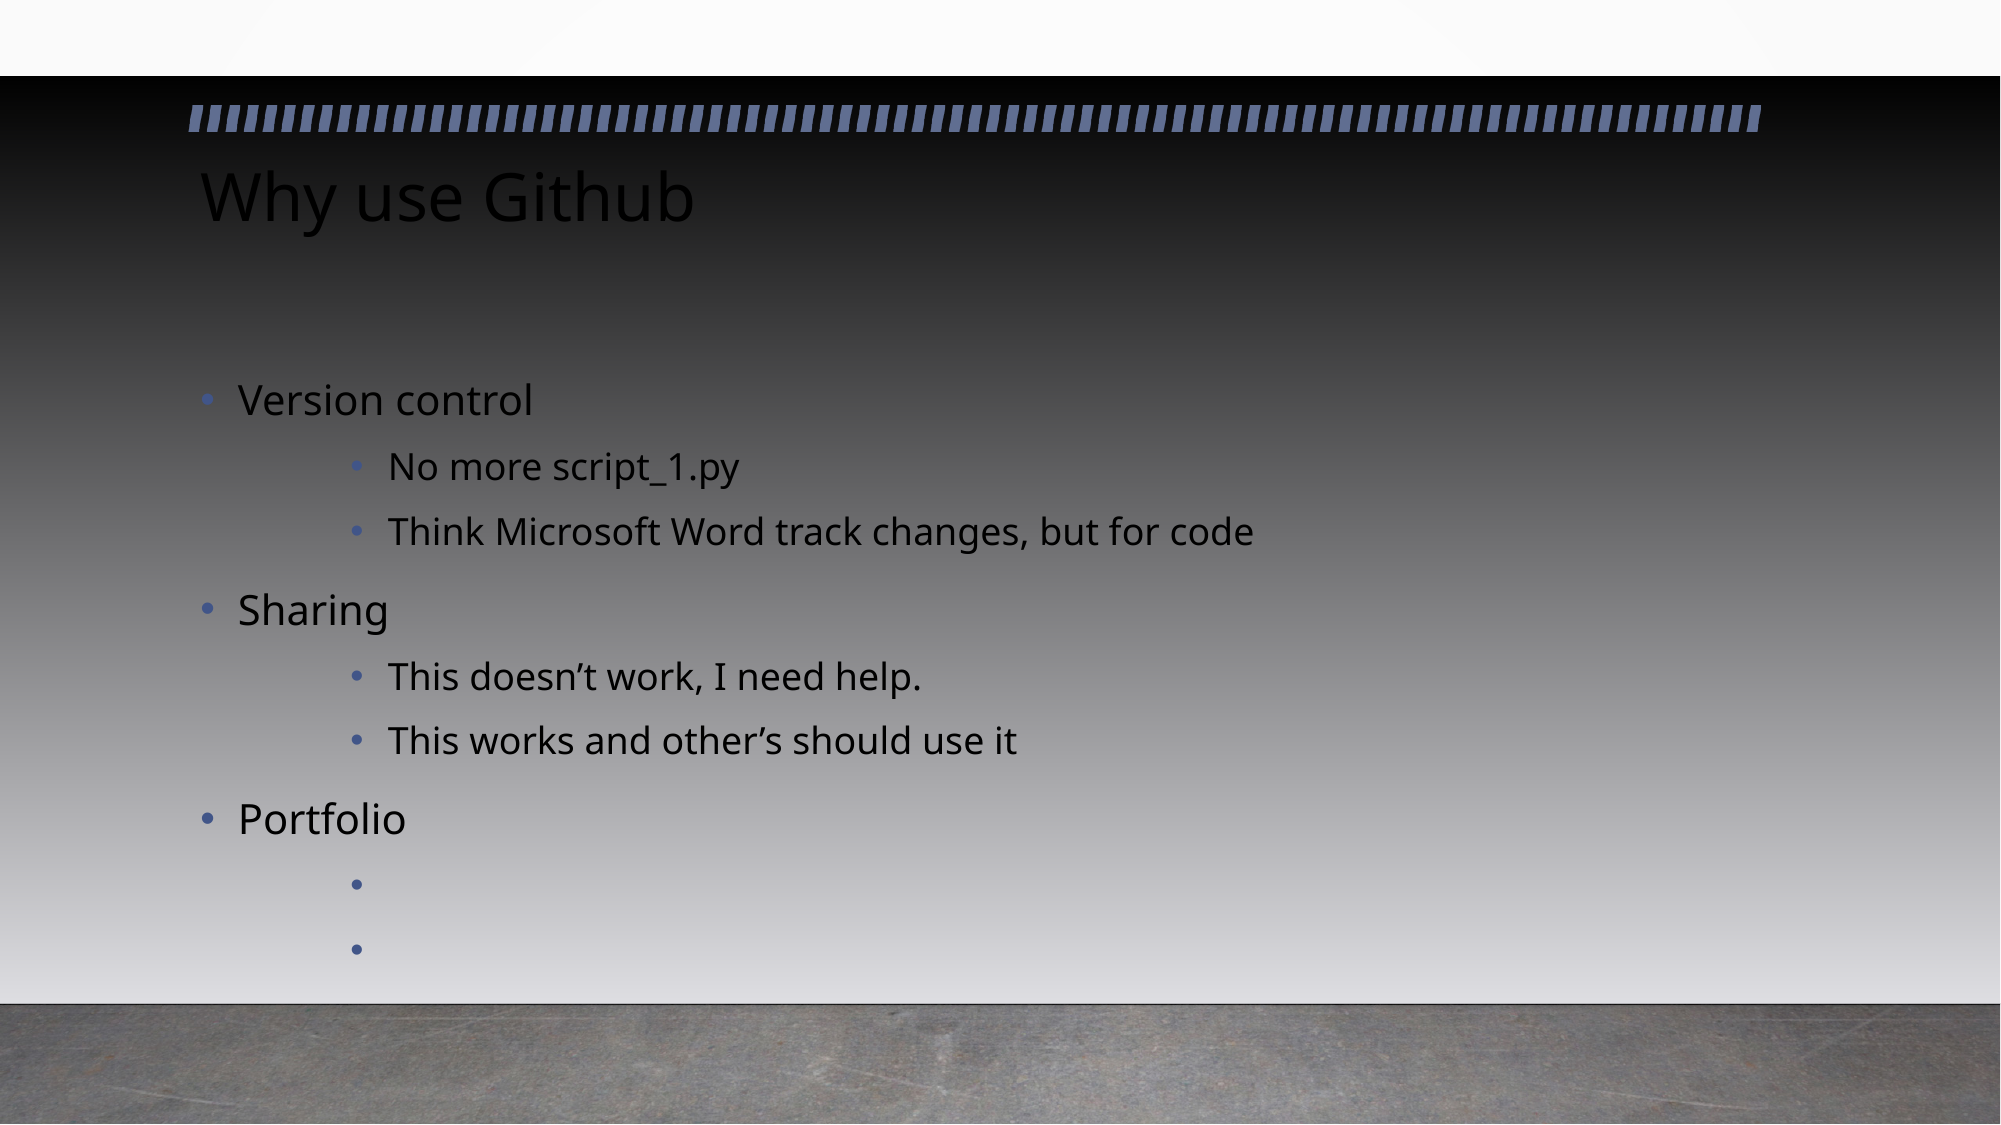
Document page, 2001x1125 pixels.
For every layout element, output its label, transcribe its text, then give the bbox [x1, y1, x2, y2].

title Why use Github [185, 156, 1761, 329]
list Version control No more script_1.py Think Microsoft Word track changes, but for code Sharing This doesn’t work, I need help. This works and other’s should use it Portfolio [185, 356, 1761, 897]
